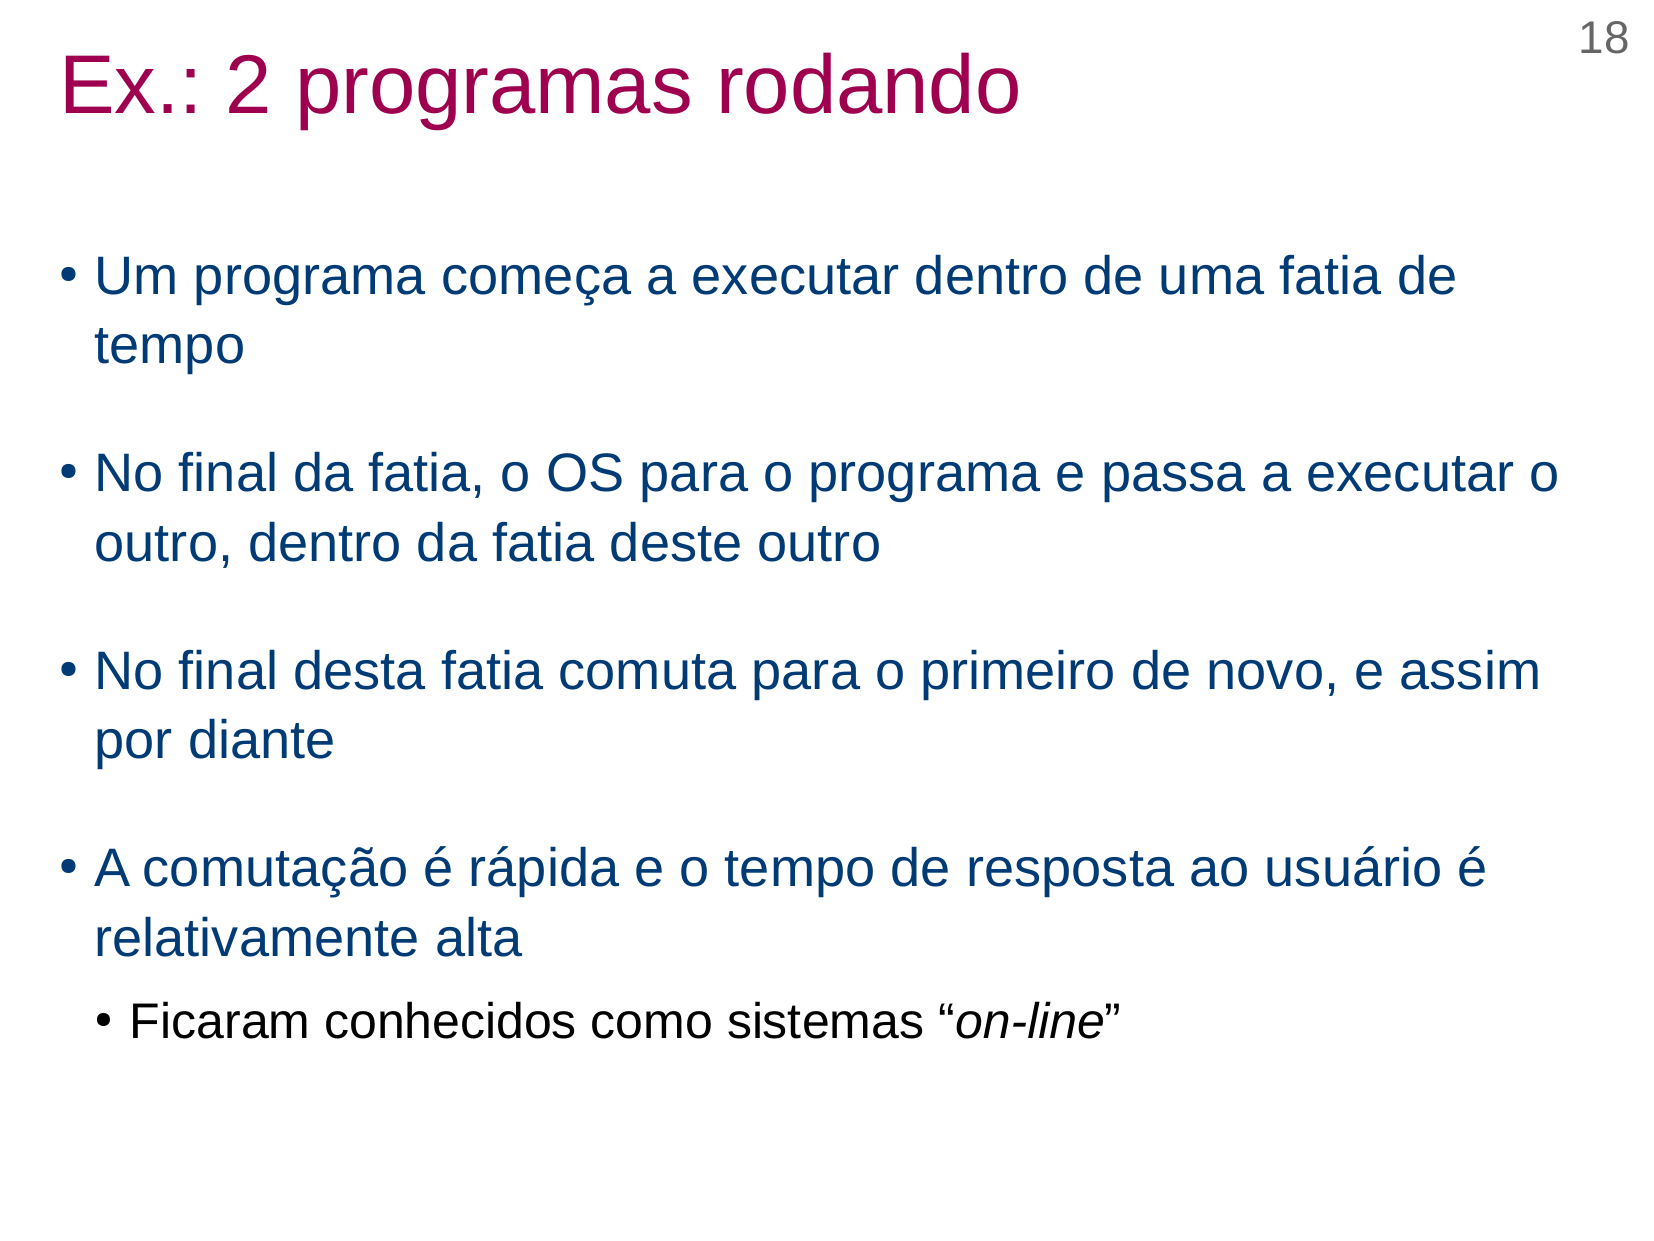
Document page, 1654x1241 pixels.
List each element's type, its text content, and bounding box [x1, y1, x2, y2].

list Um programa começa a executar dentro de uma fatia de tempo No final da fatia, o OS para o programa e passa a executar o outro, dentro da fatia deste outro No final desta fatia comuta para o primeiro de novo, e assim por diante A comutação é rápida e o tempo de resposta ao usuário é relativamente alta Ficaram conhecidos como sistemas “on-line” [59, 236, 1595, 1211]
title Ex.: 2 programas rodando [59, 29, 1595, 148]
